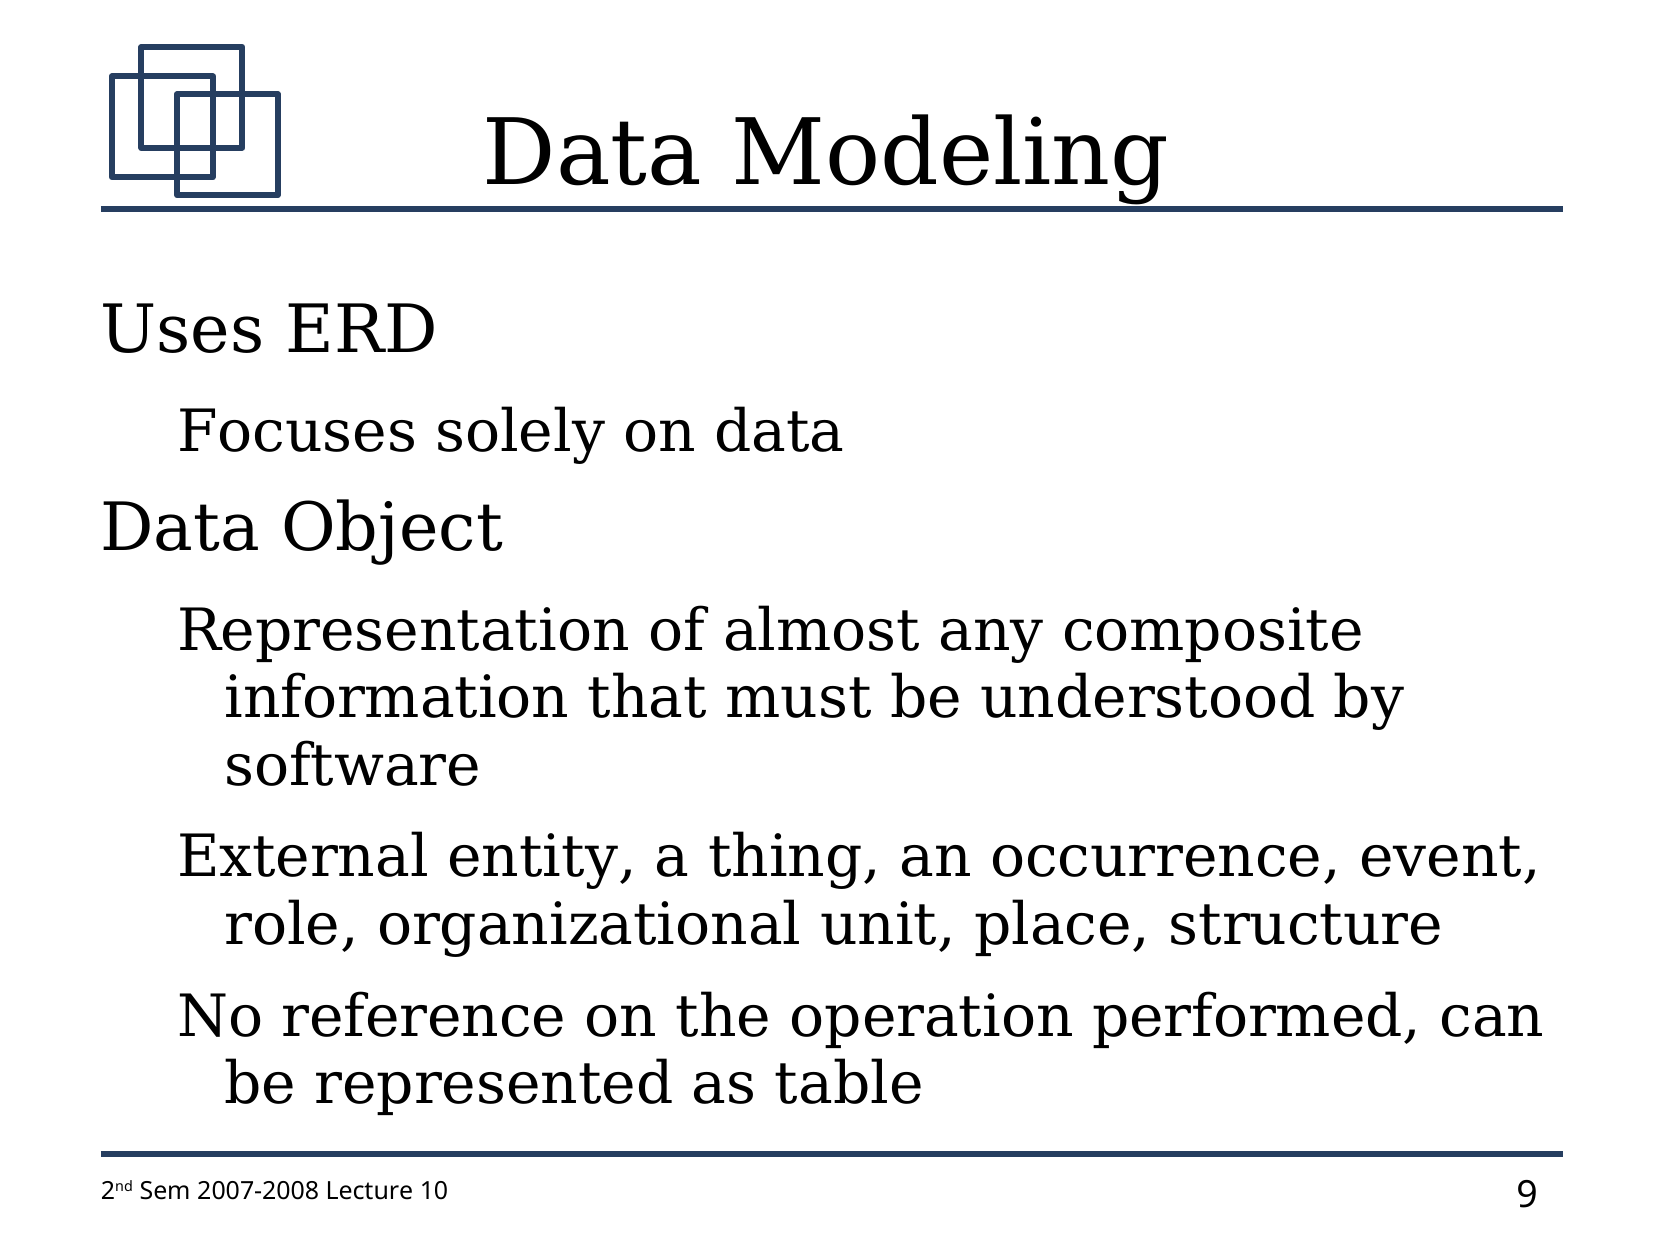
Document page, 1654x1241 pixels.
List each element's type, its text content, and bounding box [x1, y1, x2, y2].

list Uses ERD Focuses solely on data Data Object Representation of almost any composite information that must be understood by software External entity, a thing, an occurrence, event, role, organizational unit, place, structure No reference on the operation performed, can be represented as table [82, 290, 1571, 1118]
title Data Modeling [82, 49, 1571, 257]
